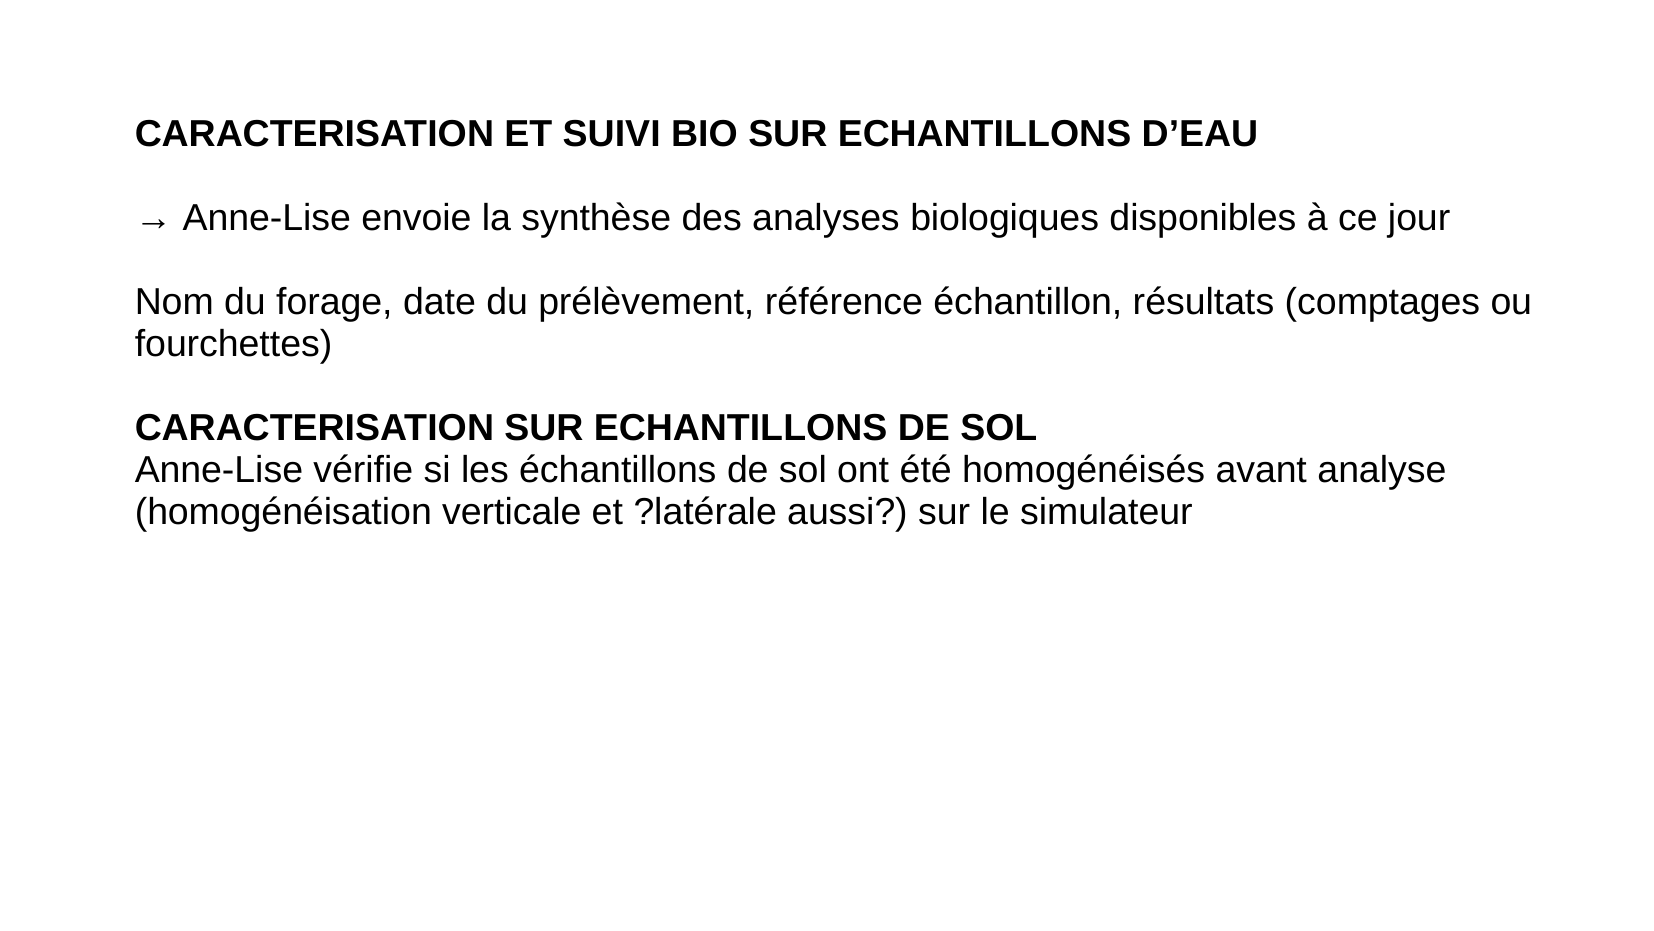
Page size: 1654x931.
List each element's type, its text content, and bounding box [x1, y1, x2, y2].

text_box CARACTERISATION ET SUIVI BIO SUR ECHANTILLONS D’EAU → Anne-Lise envoie la synthèse des analyses biologiques disponibles à ce jour Nom du forage, date du prélèvement, référence échantillon, résultats (comptages ou fourchettes) CARACTERISATION SUR ECHANTILLONS DE SOL Anne-Lise vérifie si les échantillons de sol ont été homogénéisés avant analyse (homogénéisation verticale et ?latérale aussi?) sur le simulateur [120, 105, 1576, 624]
